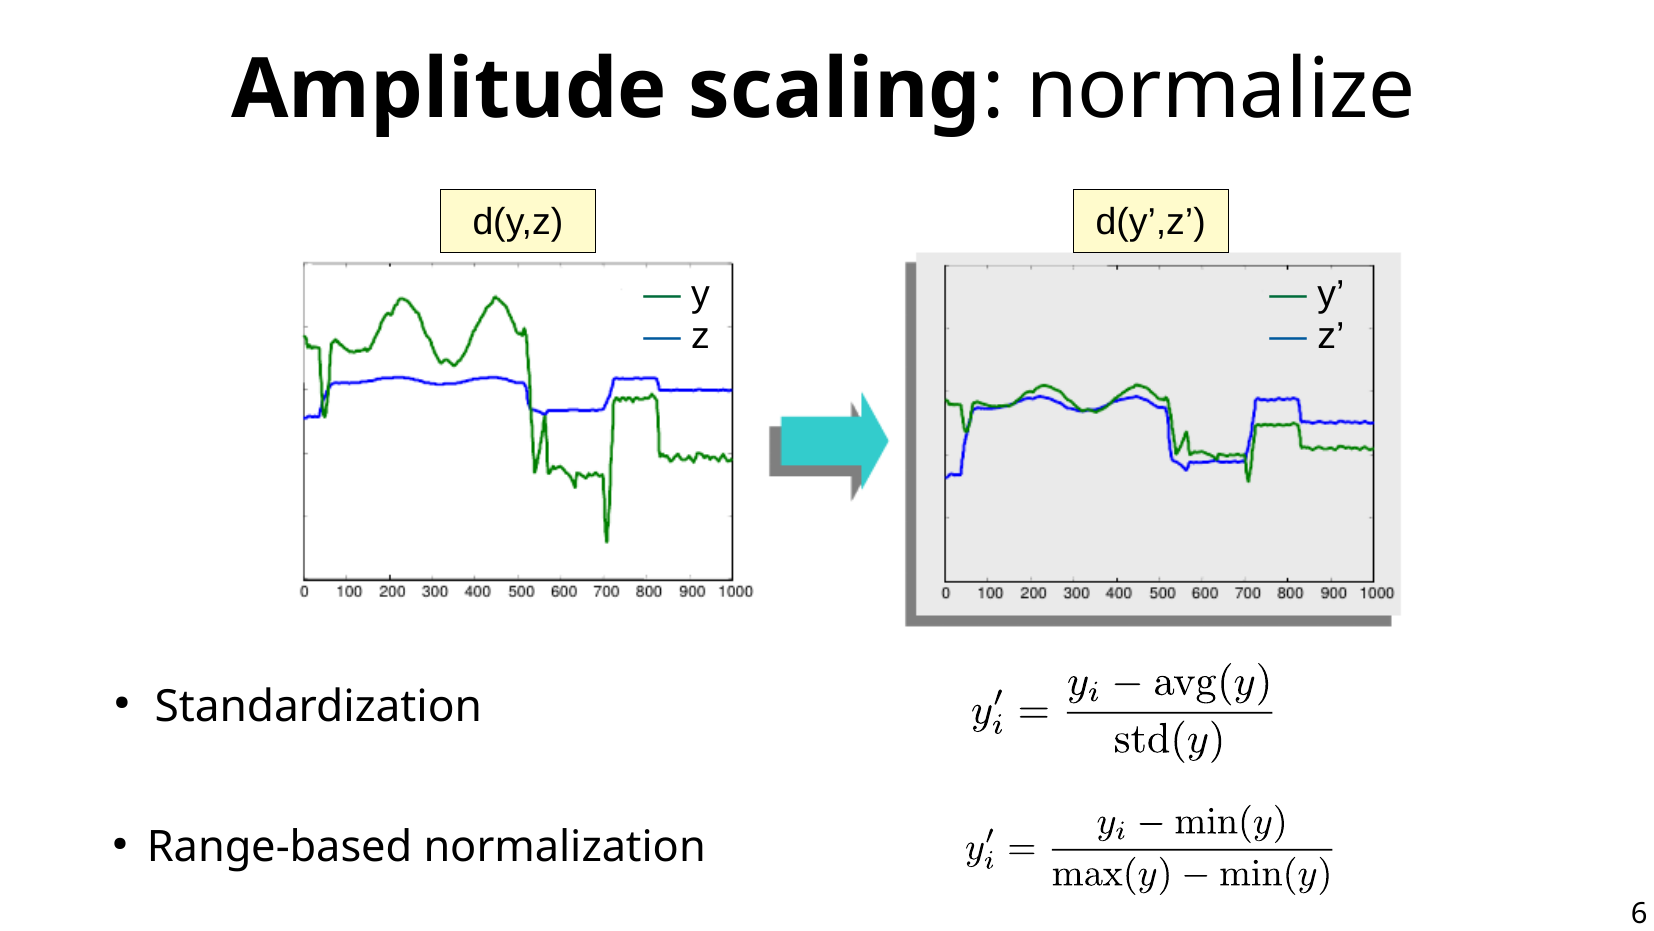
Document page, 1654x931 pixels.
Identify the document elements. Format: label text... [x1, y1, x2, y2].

title Amplitude scaling: normalize [0, 19, 1650, 151]
list Standardization [100, 673, 723, 735]
list Range-based normalization [100, 815, 873, 877]
text_box d(y,z) [440, 189, 596, 253]
text_box — y’ — z’ [1254, 265, 1371, 406]
text_box [970, 663, 1273, 763]
text_box d(y’,z’) [1073, 189, 1229, 253]
picture [280, 245, 1409, 633]
text_box — y — z [628, 264, 729, 364]
text_box [964, 804, 1333, 895]
